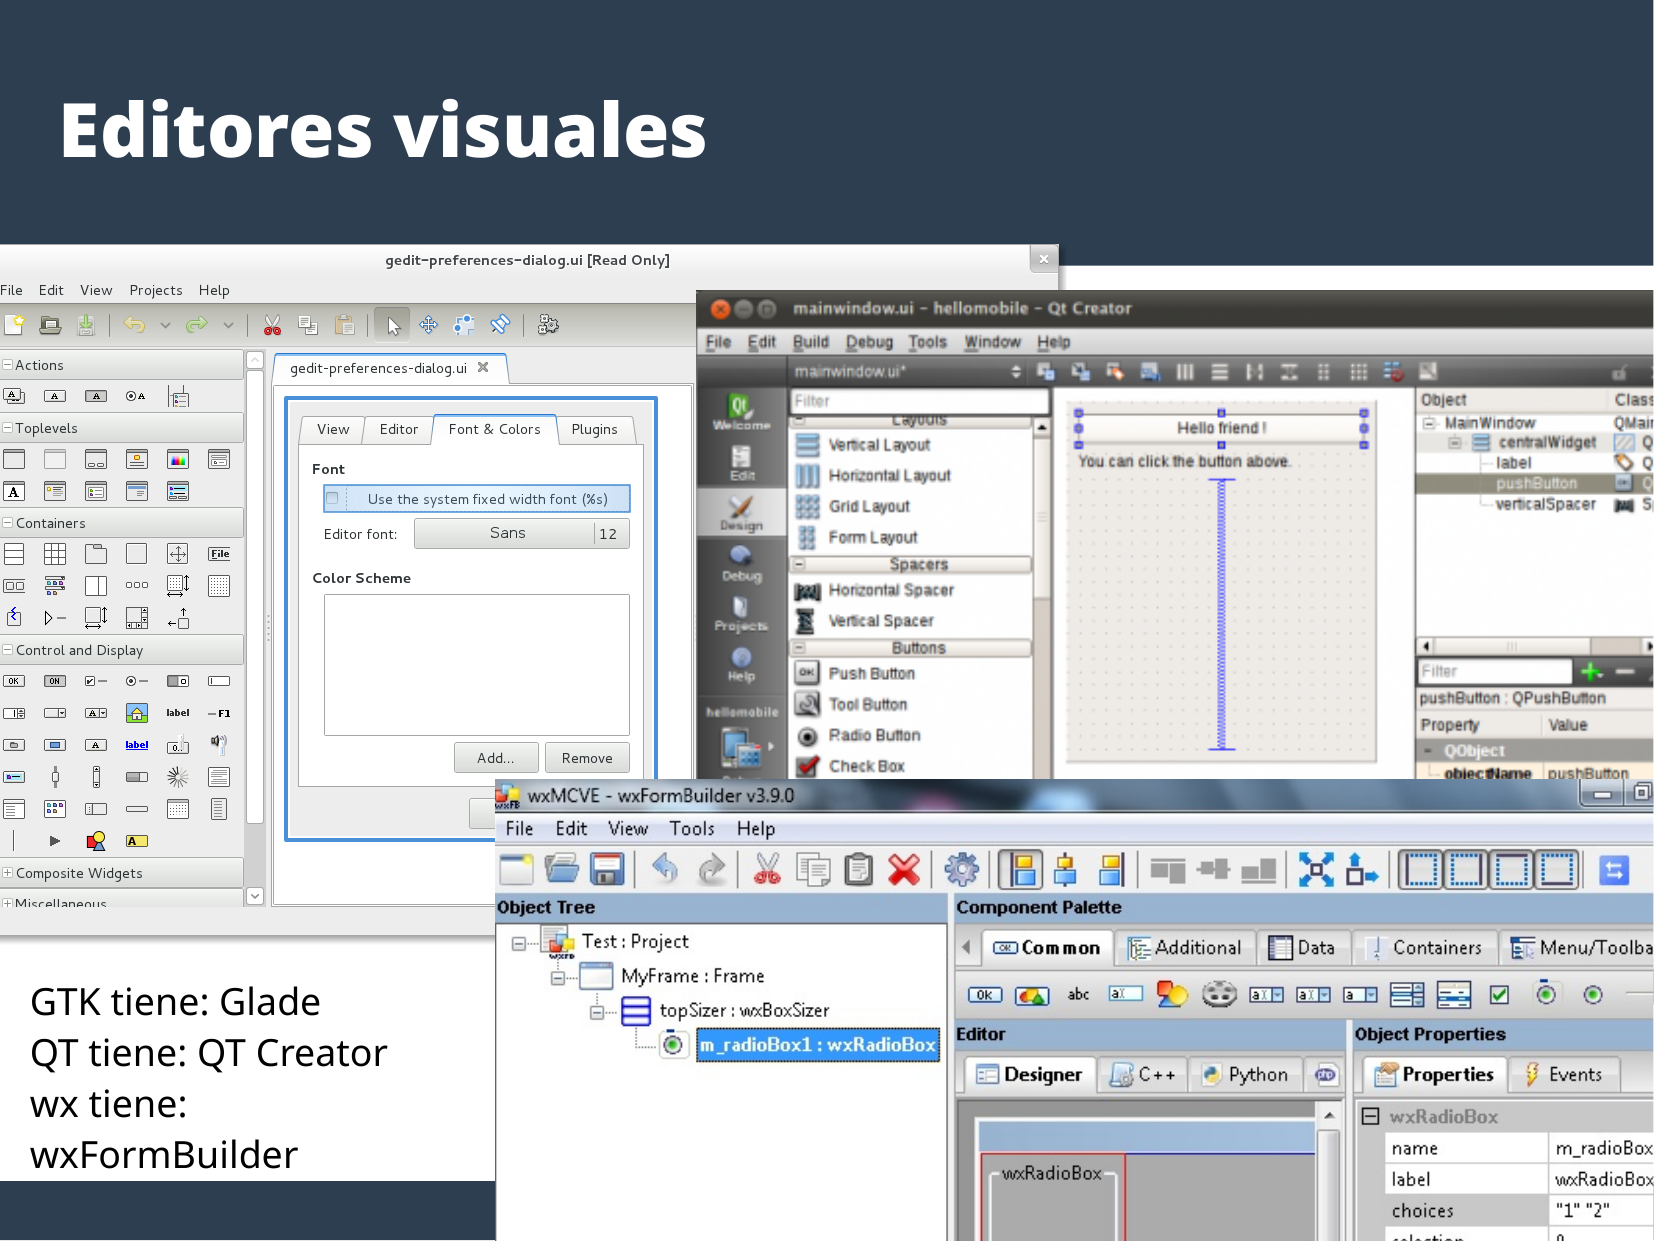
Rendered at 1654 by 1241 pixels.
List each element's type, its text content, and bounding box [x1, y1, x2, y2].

picture [0, 239, 1654, 1241]
text_box GTK tiene: Glade QT tiene: QT Creator wx tiene: wxFormBuilder [15, 968, 481, 1126]
title Editores visuales [59, 49, 1595, 207]
